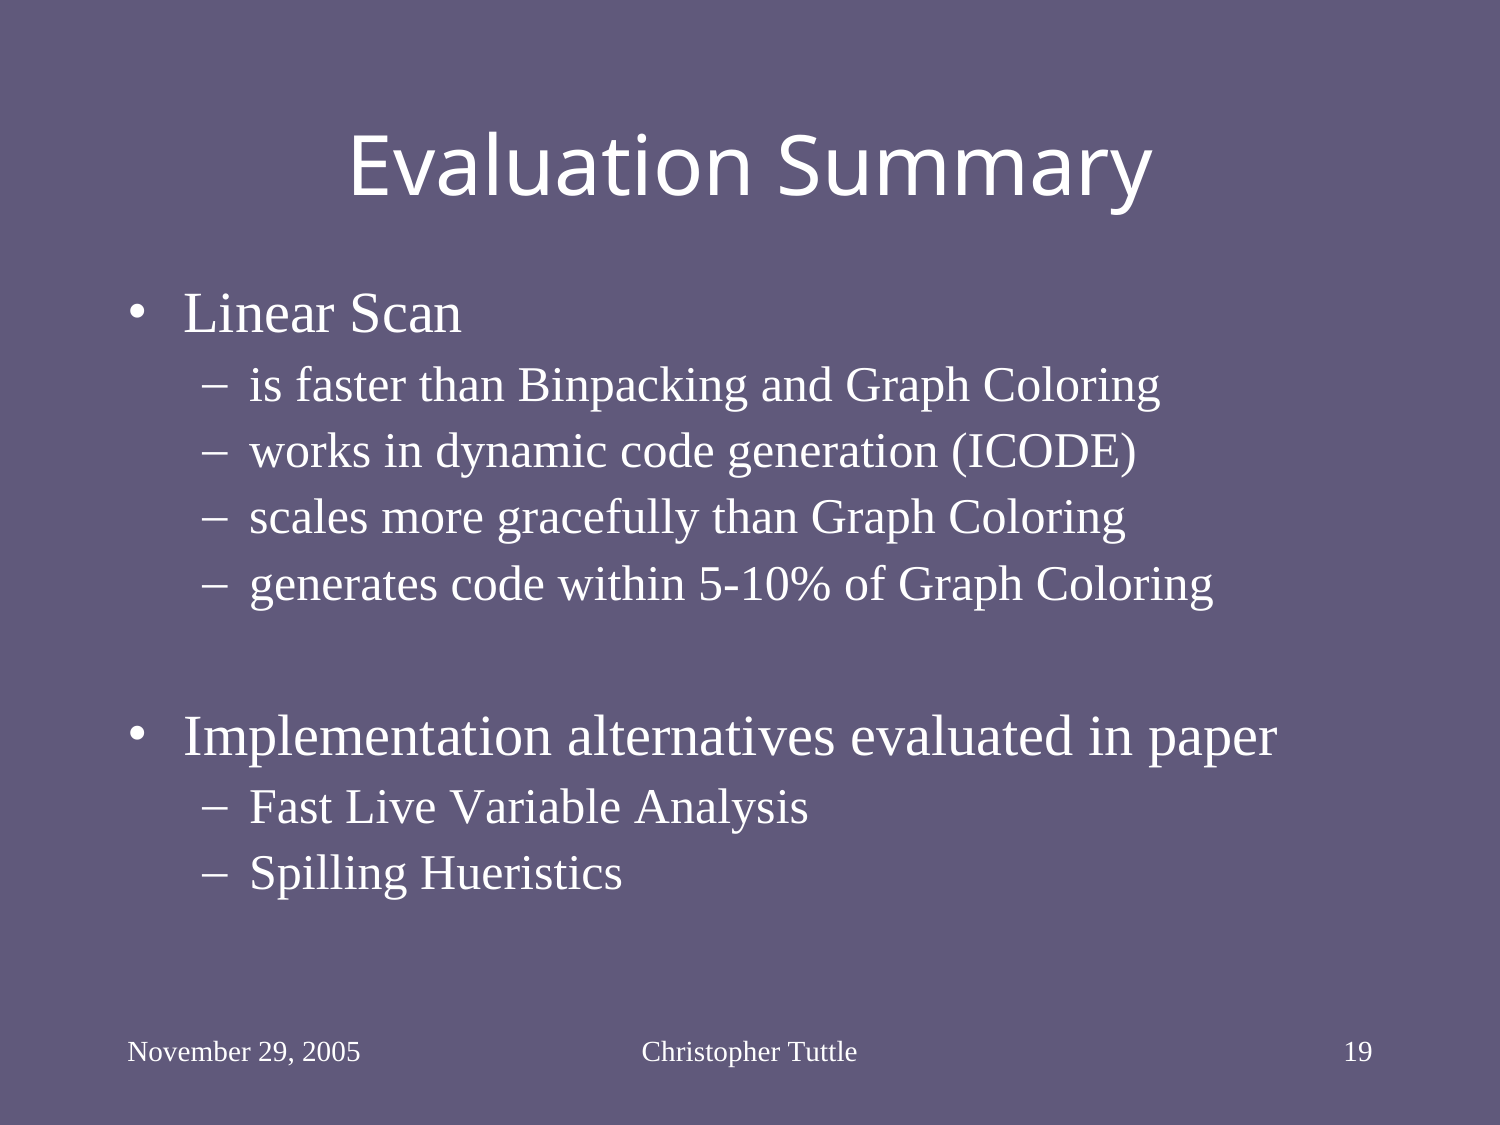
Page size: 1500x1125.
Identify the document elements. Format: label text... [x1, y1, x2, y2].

list Linear Scan is faster than Binpacking and Graph Coloring works in dynamic code generation (ICODE) scales more gracefully than Graph Coloring generates code within 5-10% of Graph Coloring Implementation alternatives evaluated in paper Fast Live Variable Analysis Spilling Hueristics [112, 275, 1388, 1000]
title Evaluation Summary [112, 87, 1388, 238]
